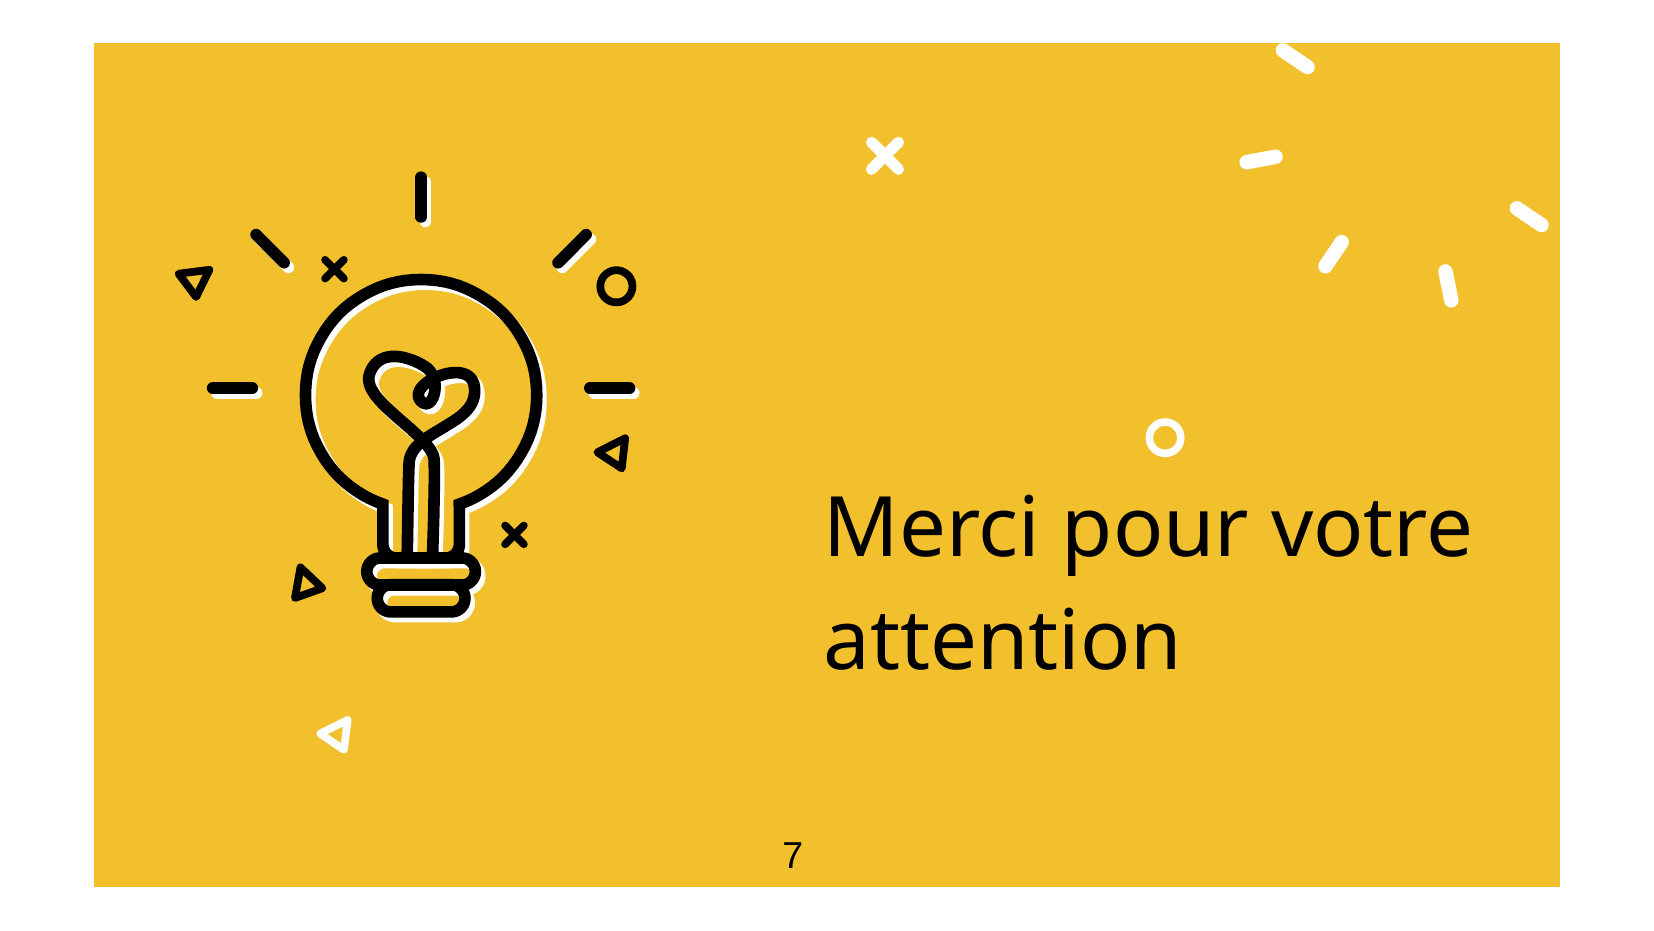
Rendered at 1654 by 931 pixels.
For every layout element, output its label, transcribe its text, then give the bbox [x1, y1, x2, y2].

text_box <numéro> [767, 826, 1300, 884]
title Merci pour votre attention [823, 485, 1544, 677]
